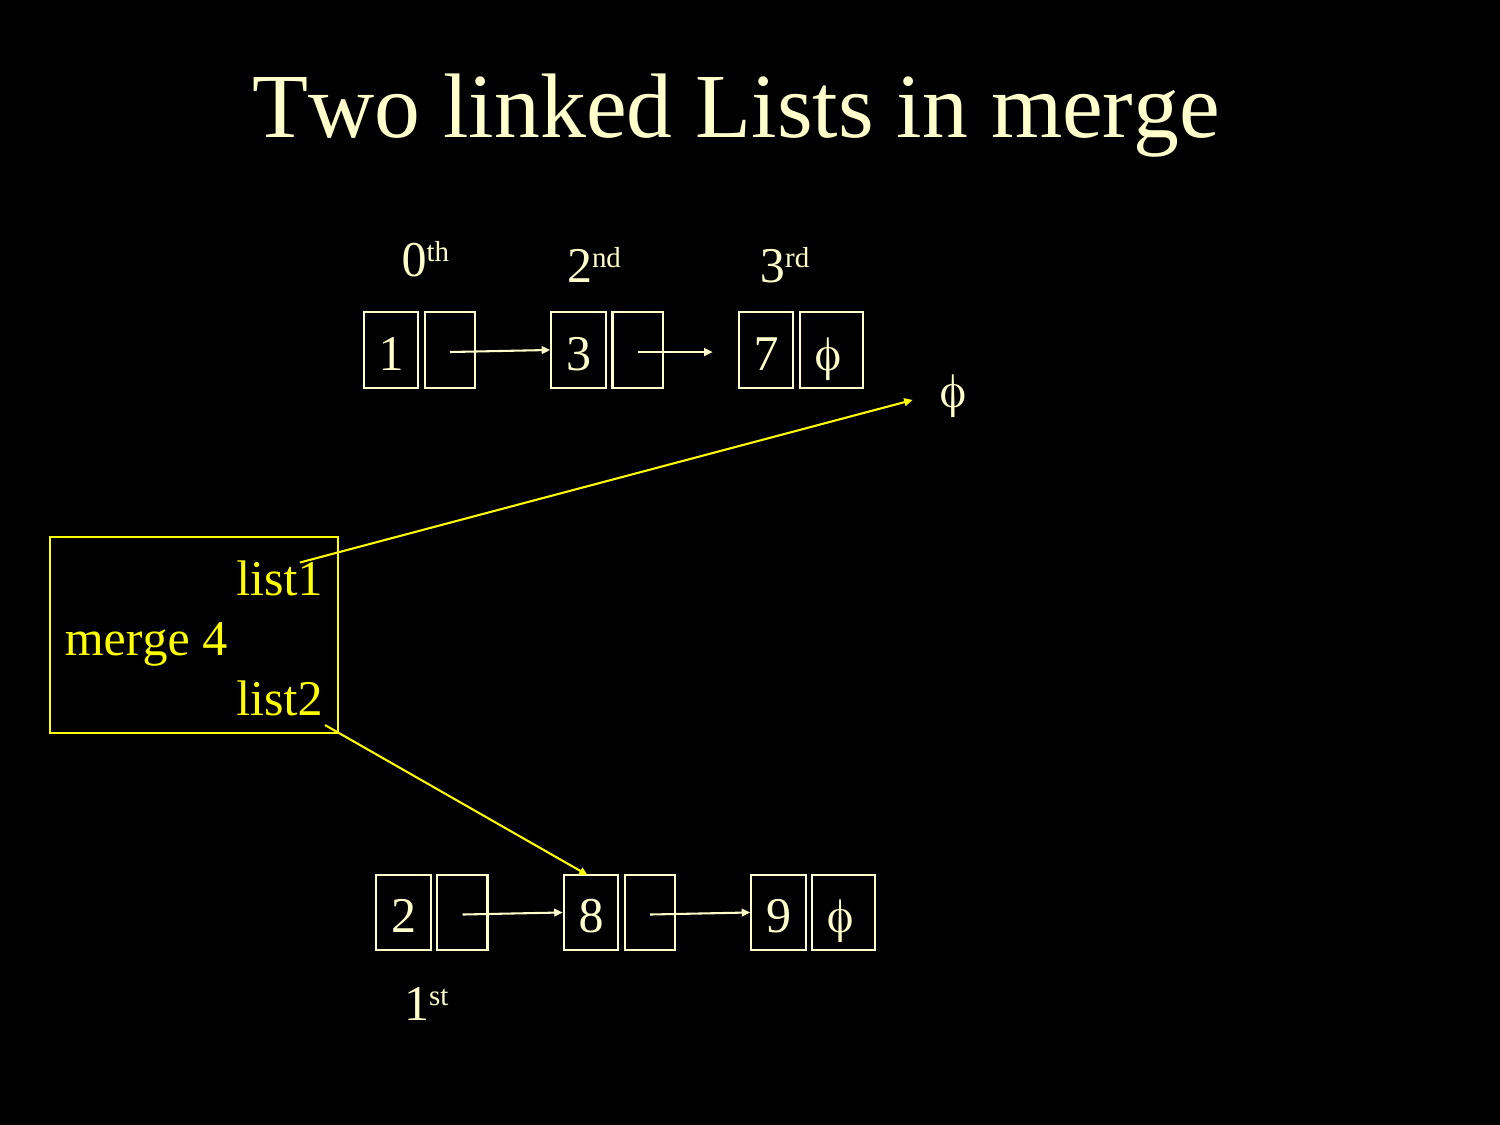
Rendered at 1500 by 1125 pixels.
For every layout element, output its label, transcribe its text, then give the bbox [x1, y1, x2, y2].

text_box 2nd [552, 224, 662, 301]
text_box 8 [563, 874, 619, 951]
text_box 2 [376, 874, 431, 951]
text_box 3rd [745, 224, 837, 301]
text_box 1st [389, 962, 489, 1038]
text_box list1 merge 4 list2 [50, 537, 338, 733]
text_box  [812, 874, 876, 951]
text_box 7 [738, 312, 794, 388]
text_box 0th [386, 219, 477, 295]
text_box 3 [551, 312, 606, 388]
text_box 1 [363, 312, 419, 388]
text_box  [925, 349, 981, 426]
text_box 9 [751, 874, 806, 951]
text_box  [800, 312, 863, 388]
title Two linked Lists in merge [8, 47, 1467, 165]
